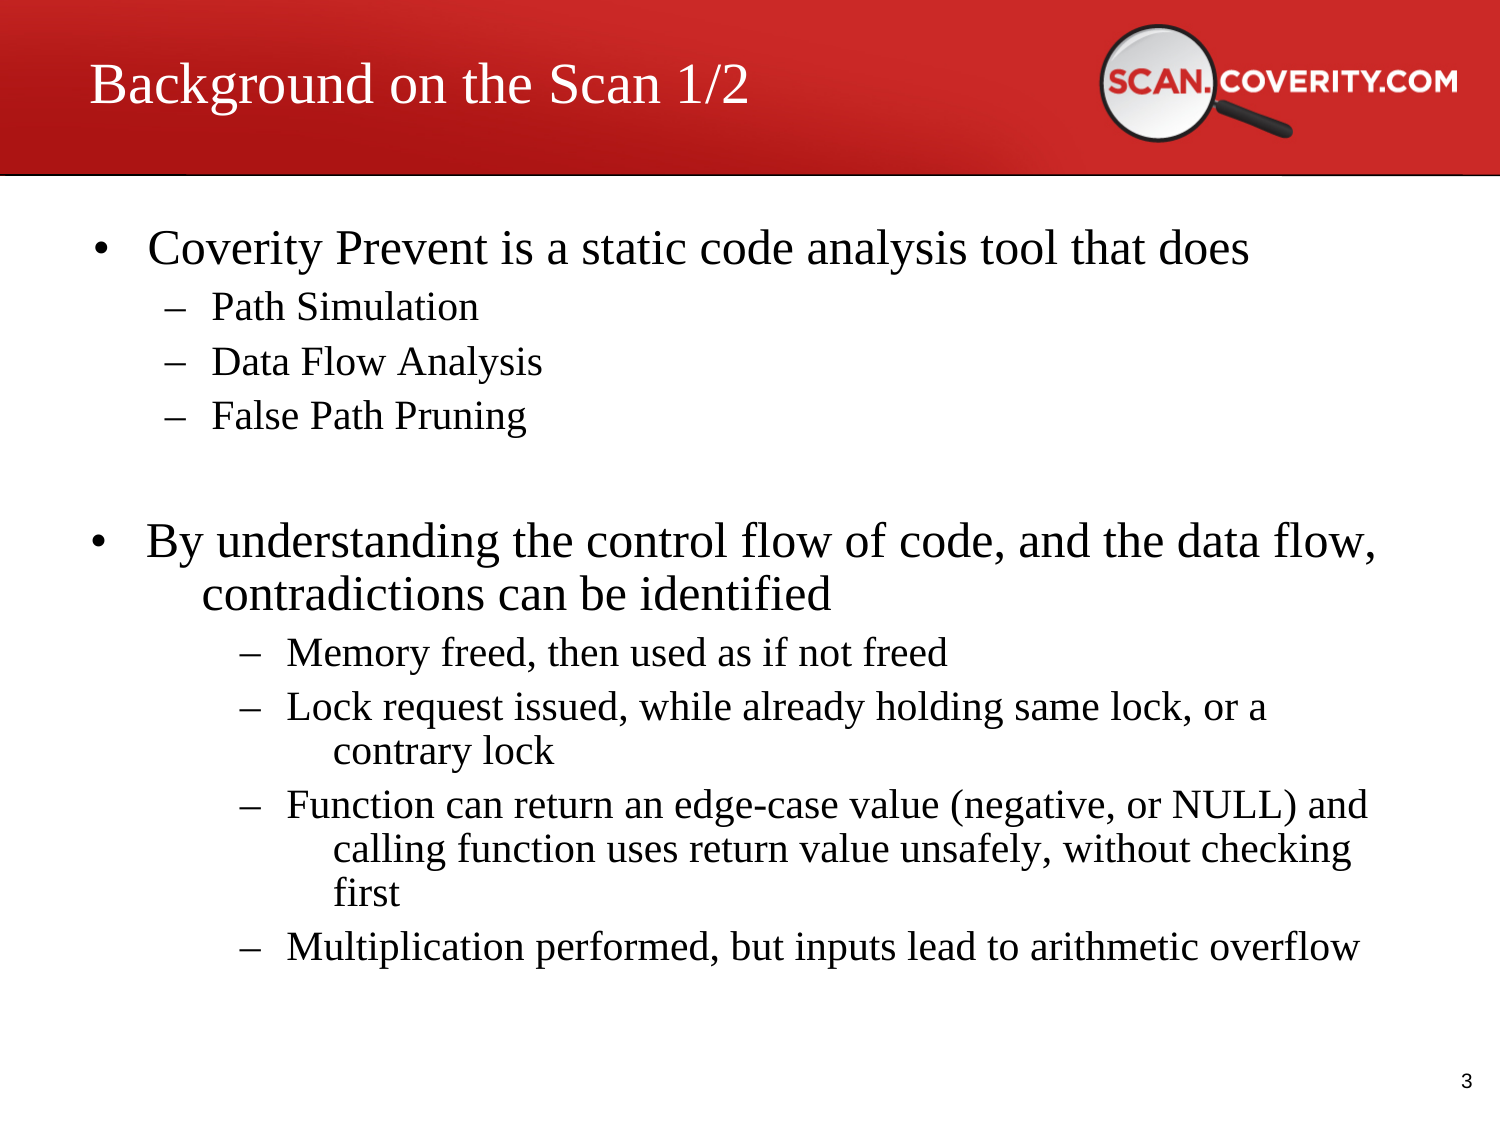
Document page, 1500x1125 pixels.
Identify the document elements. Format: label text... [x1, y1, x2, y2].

list Coverity Prevent is a static code analysis tool that does Path Simulation Data Flow Analysis False Path Pruning By understanding the control flow of code, and the data flow, contradictions can be identified Memory freed, then used as if not freed Lock request issued, while already holding same lock, or a contrary lock Function can return an edge-case value (negative, or NULL) and calling function uses return value unsafely, without checking first Multiplication performed, but inputs lead to arithmetic overflow [75, 212, 1426, 1022]
picture [0, 0, 1500, 174]
title Background on the Scan 1/2 [74, 24, 1100, 143]
